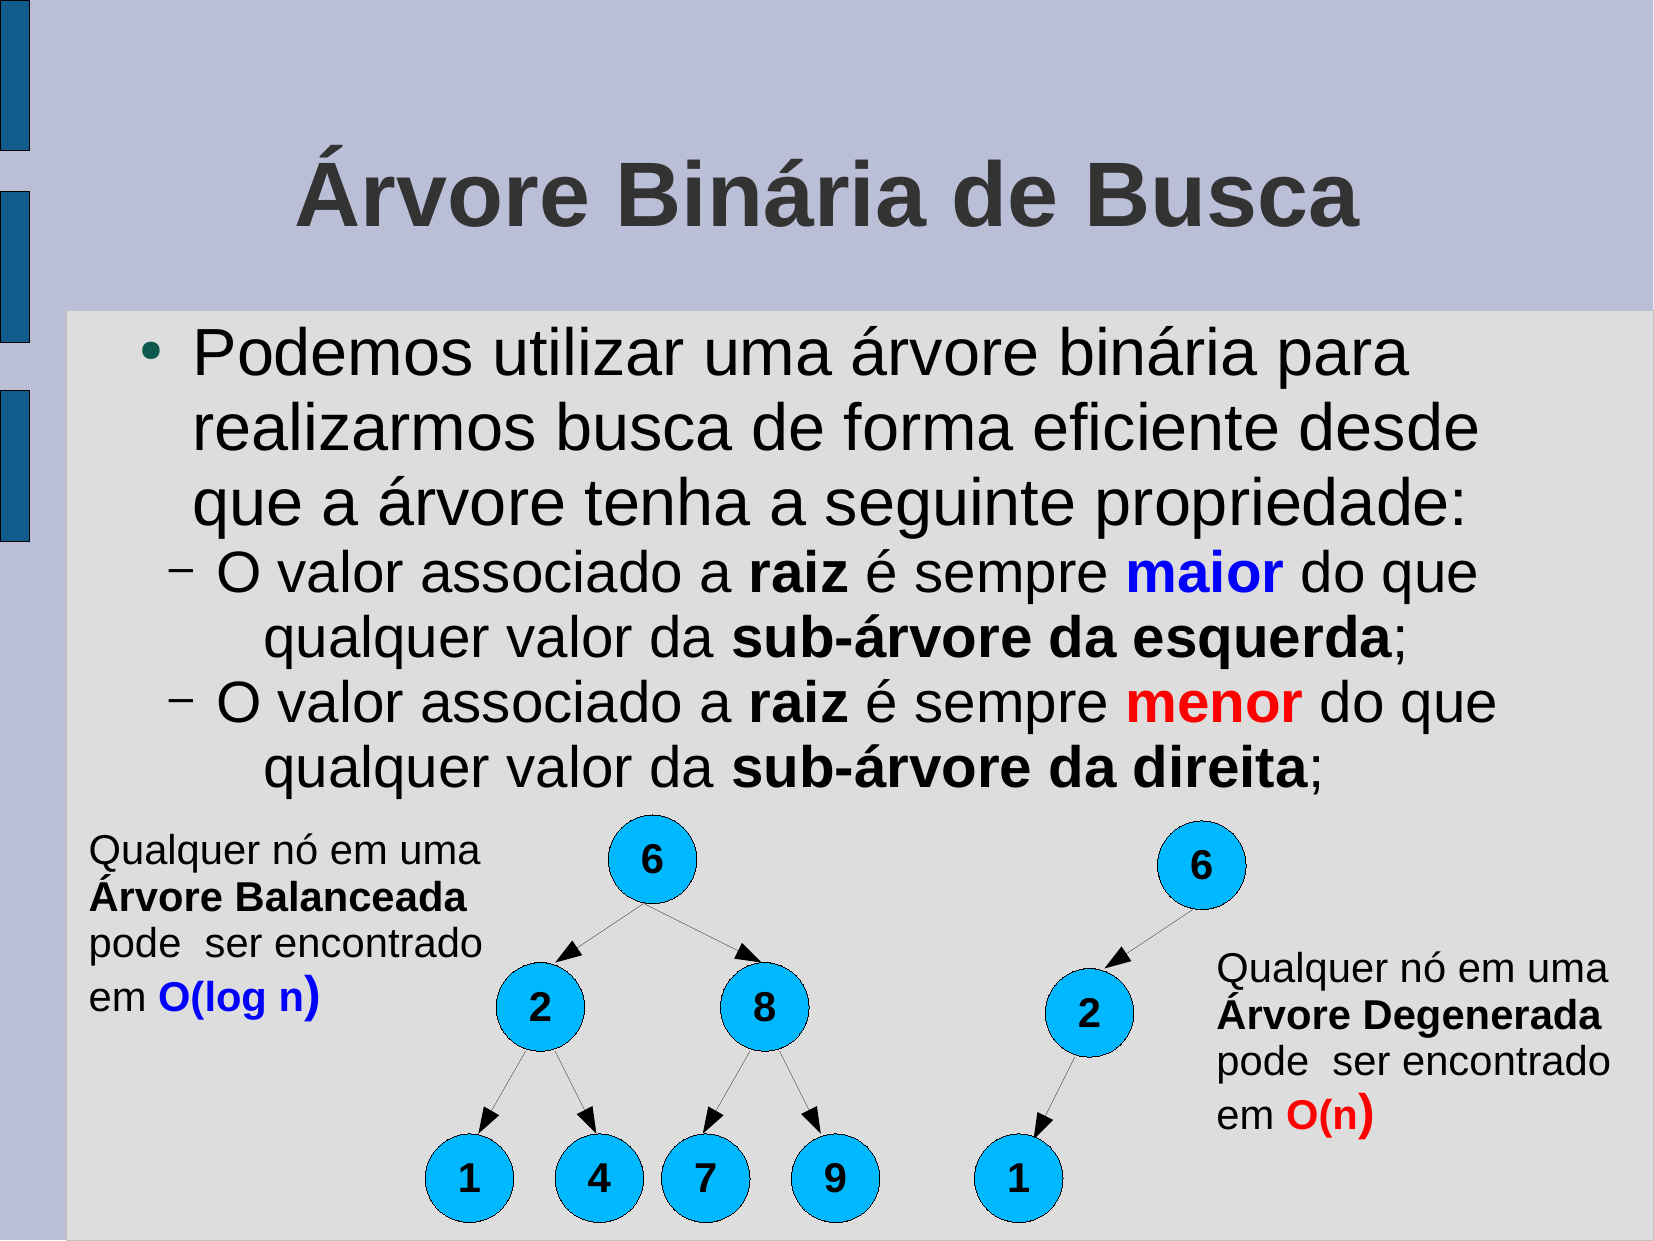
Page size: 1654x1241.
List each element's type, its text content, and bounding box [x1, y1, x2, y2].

text_box 7 [661, 1133, 751, 1223]
text_box 6 [608, 814, 697, 904]
text_box 8 [720, 962, 810, 1052]
text_box 6 [1157, 820, 1247, 910]
list Podemos utilizar uma árvore binária para realizarmos busca de forma eficiente desde que a árvore tenha a seguinte propriedade: O valor associado a raiz é sempre maior do que qualquer valor da sub-árvore da esquerda; O valor associado a raiz é sempre menor do que qualquer valor da sub-árvore da direita; [121, 315, 1534, 827]
text_box 1 [974, 1133, 1064, 1223]
text_box 1 [425, 1133, 514, 1223]
title Árvore Binária de Busca [121, 91, 1534, 299]
text_box 2 [1045, 968, 1134, 1058]
text_box Qualquer nó em uma Árvore Balanceada pode ser encontrado em O(log n) [88, 826, 508, 1081]
text_box 2 [508, 962, 585, 1052]
text_box Qualquer nó em uma Árvore Degenerada pode ser encontrado em O(n) [1216, 944, 1636, 1200]
text_box 4 [555, 1133, 644, 1223]
text_box 9 [791, 1133, 880, 1223]
